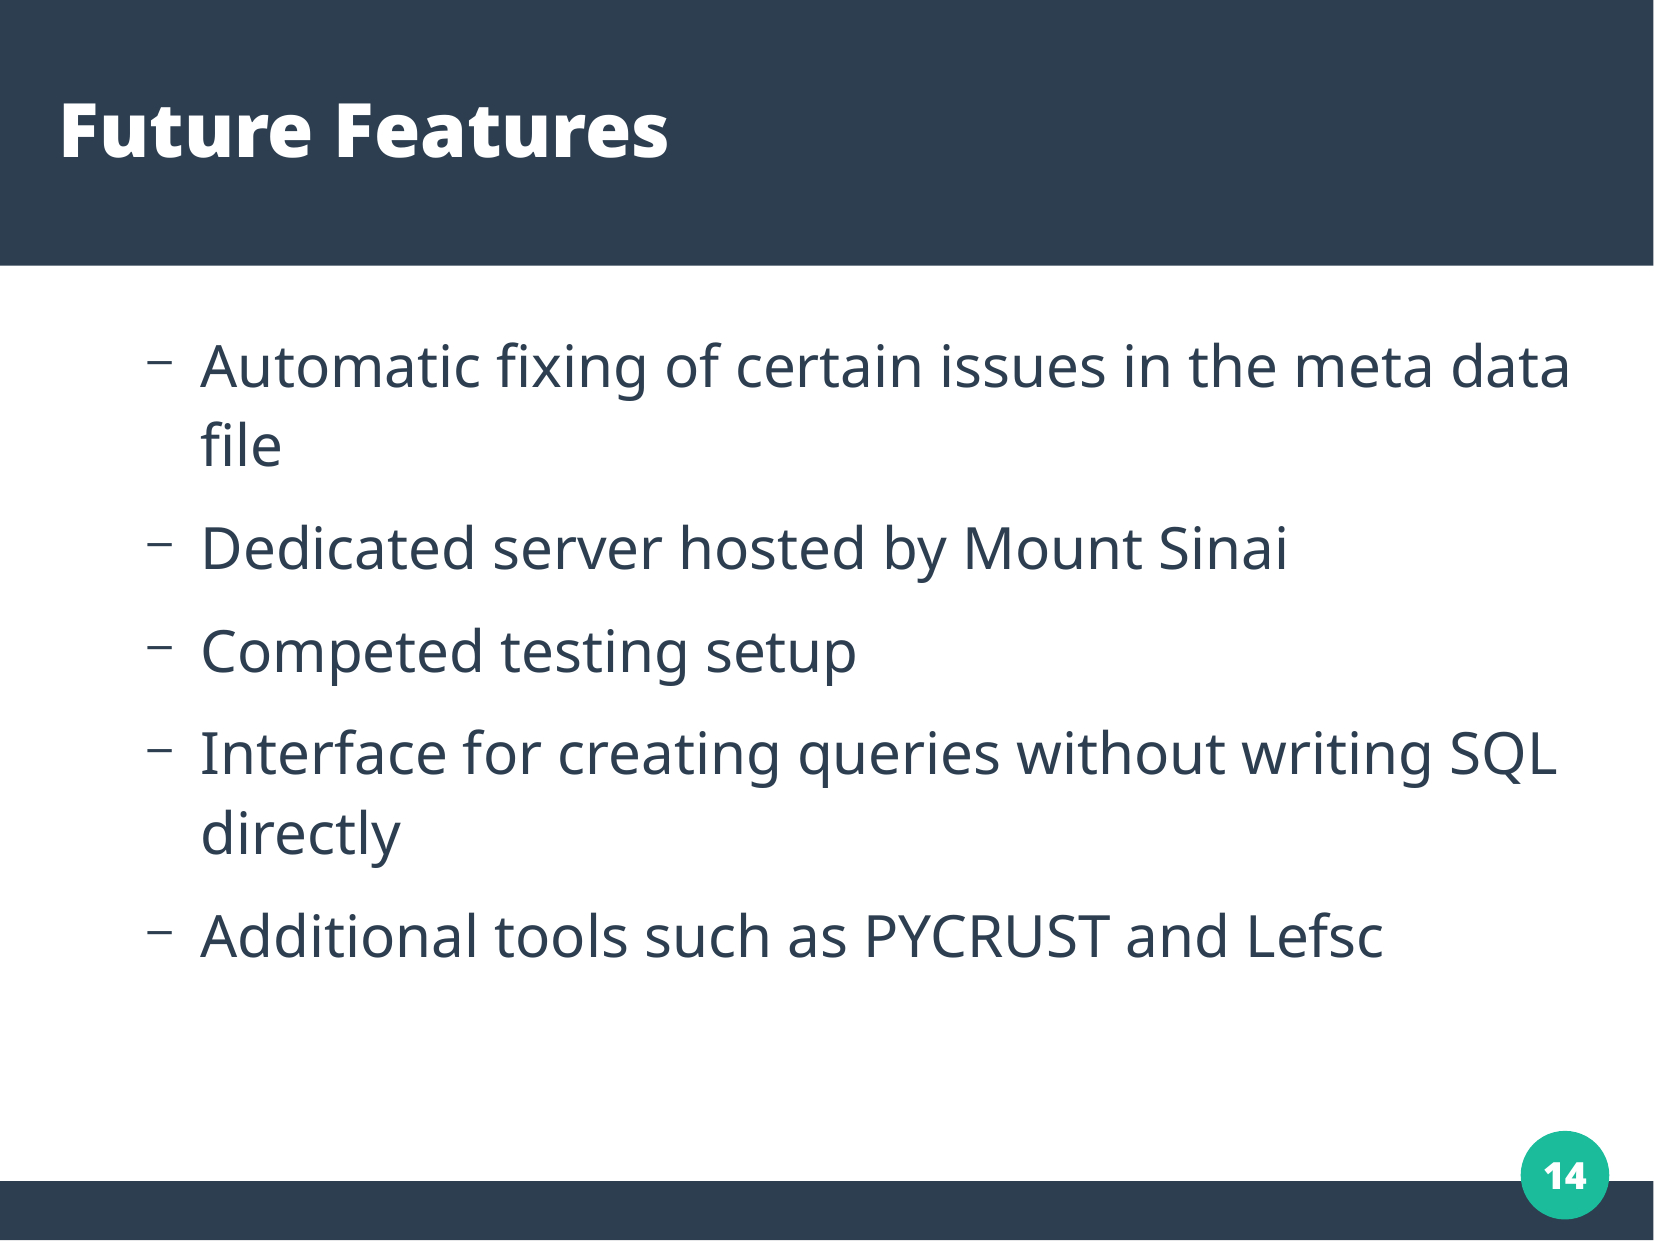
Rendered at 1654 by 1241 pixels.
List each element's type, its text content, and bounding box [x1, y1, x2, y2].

title Future Features [59, 49, 1595, 207]
list Automatic fixing of certain issues in the meta data file Dedicated server hosted by Mount Sinai Competed testing setup Interface for creating queries without writing SQL directly Additional tools such as PYCRUST and Lefsc [59, 324, 1595, 1152]
